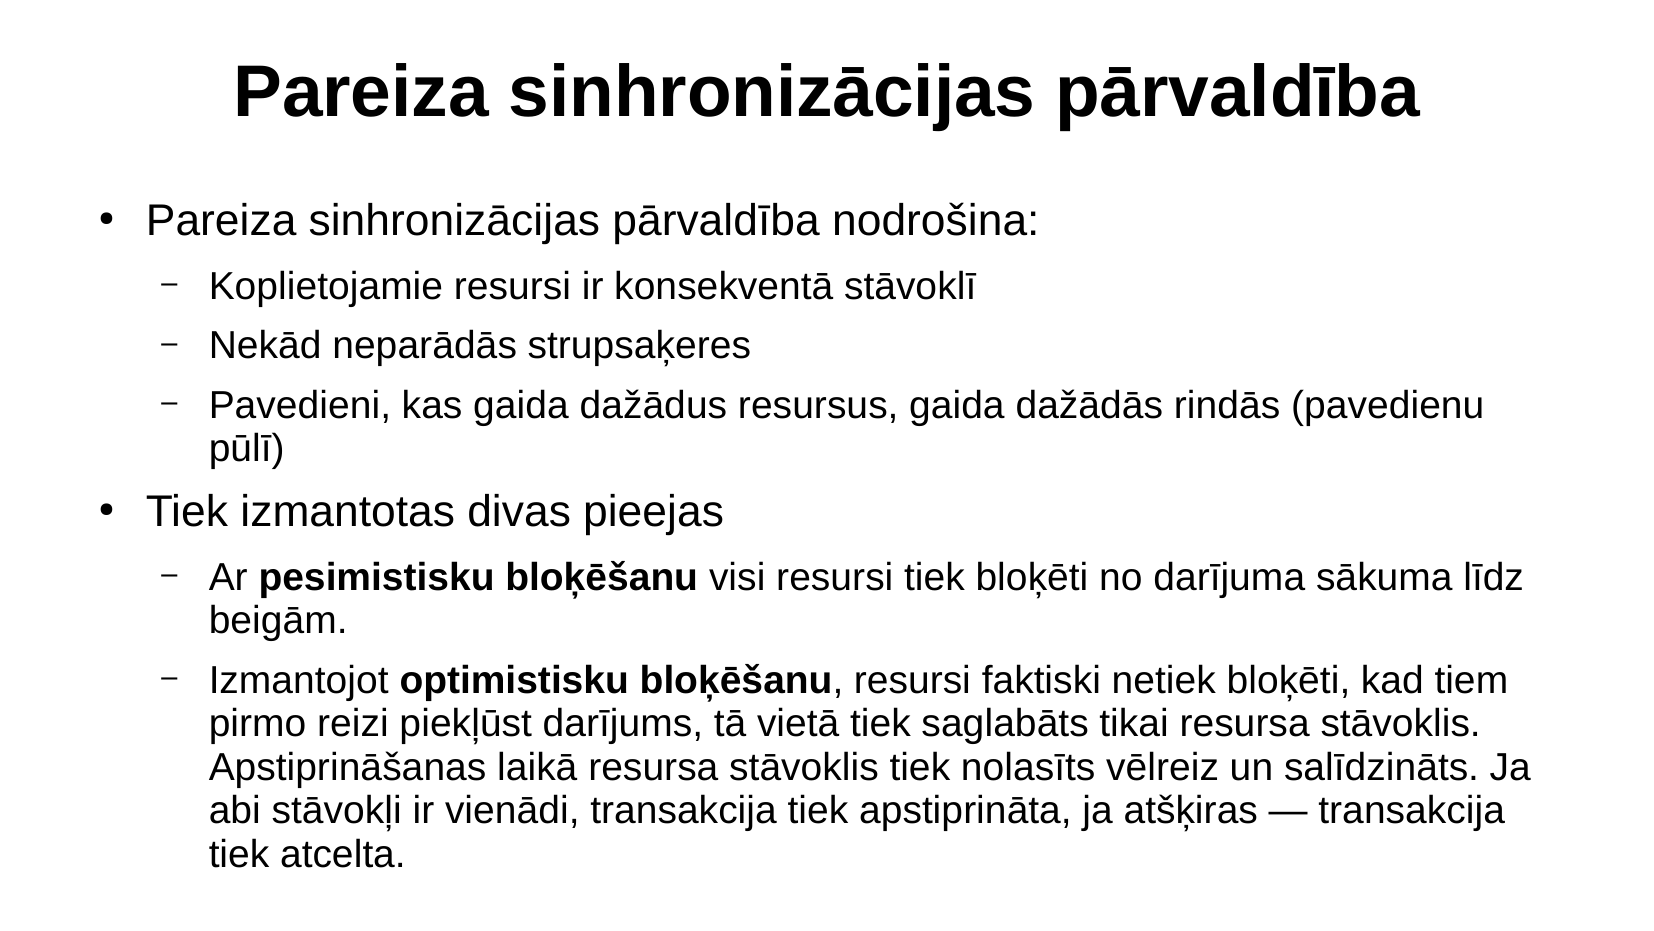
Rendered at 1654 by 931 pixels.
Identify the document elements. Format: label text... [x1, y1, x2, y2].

list Pareiza sinhronizācijas pārvaldība nodrošina: Koplietojamie resursi ir konsekventā stāvoklī Nekād neparādās strupsaķeres Pavedieni, kas gaida dažādus resursus, gaida dažādās rindās (pavedienu pūlī) Tiek izmantotas divas pieejas Ar pesimistisku bloķēšanu visi resursi tiek bloķēti no darījuma sākuma līdz beigām. Izmantojot optimistisku bloķēšanu, resursi faktiski netiek bloķēti, kad tiem pirmo reizi piekļūst darījums, tā vietā tiek saglabāts tikai resursa stāvoklis. Apstiprināšanas laikā resursa stāvoklis tiek nolasīts vēlreiz un salīdzināts. Ja abi stāvokļi ir vienādi, transakcija tiek apstiprināta, ja atšķiras — transakcija tiek atcelta. [82, 194, 1538, 889]
title Pareiza sinhronizācijas pārvaldība [82, 9, 1571, 174]
